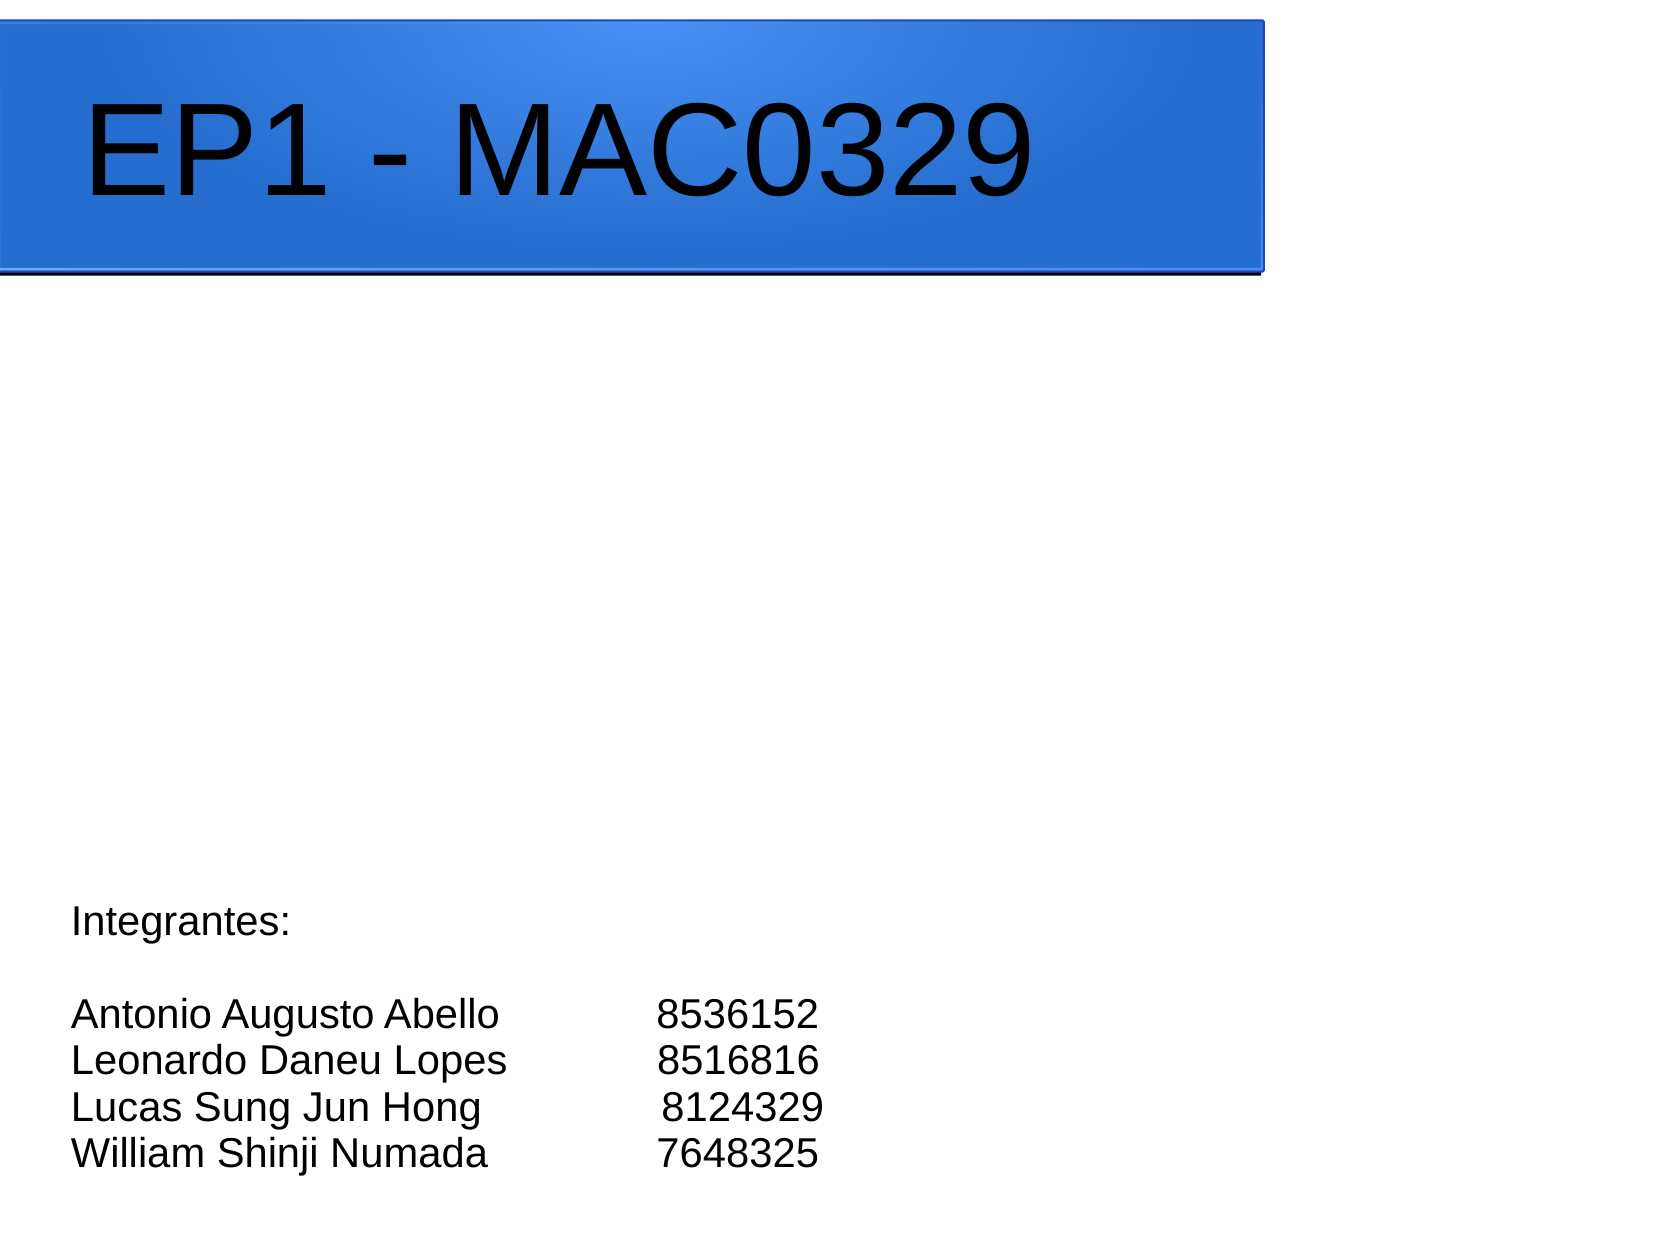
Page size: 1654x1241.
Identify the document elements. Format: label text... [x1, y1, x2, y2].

title EP1 - MAC0329 [82, 47, 1235, 252]
subtitle Integrantes: Antonio Augusto Abello 8536152 Leonardo Daneu Lopes 8516816 Lucas Sung Jun Hong 8124329 William Shinji Numada 7648325 [70, 897, 1560, 1241]
